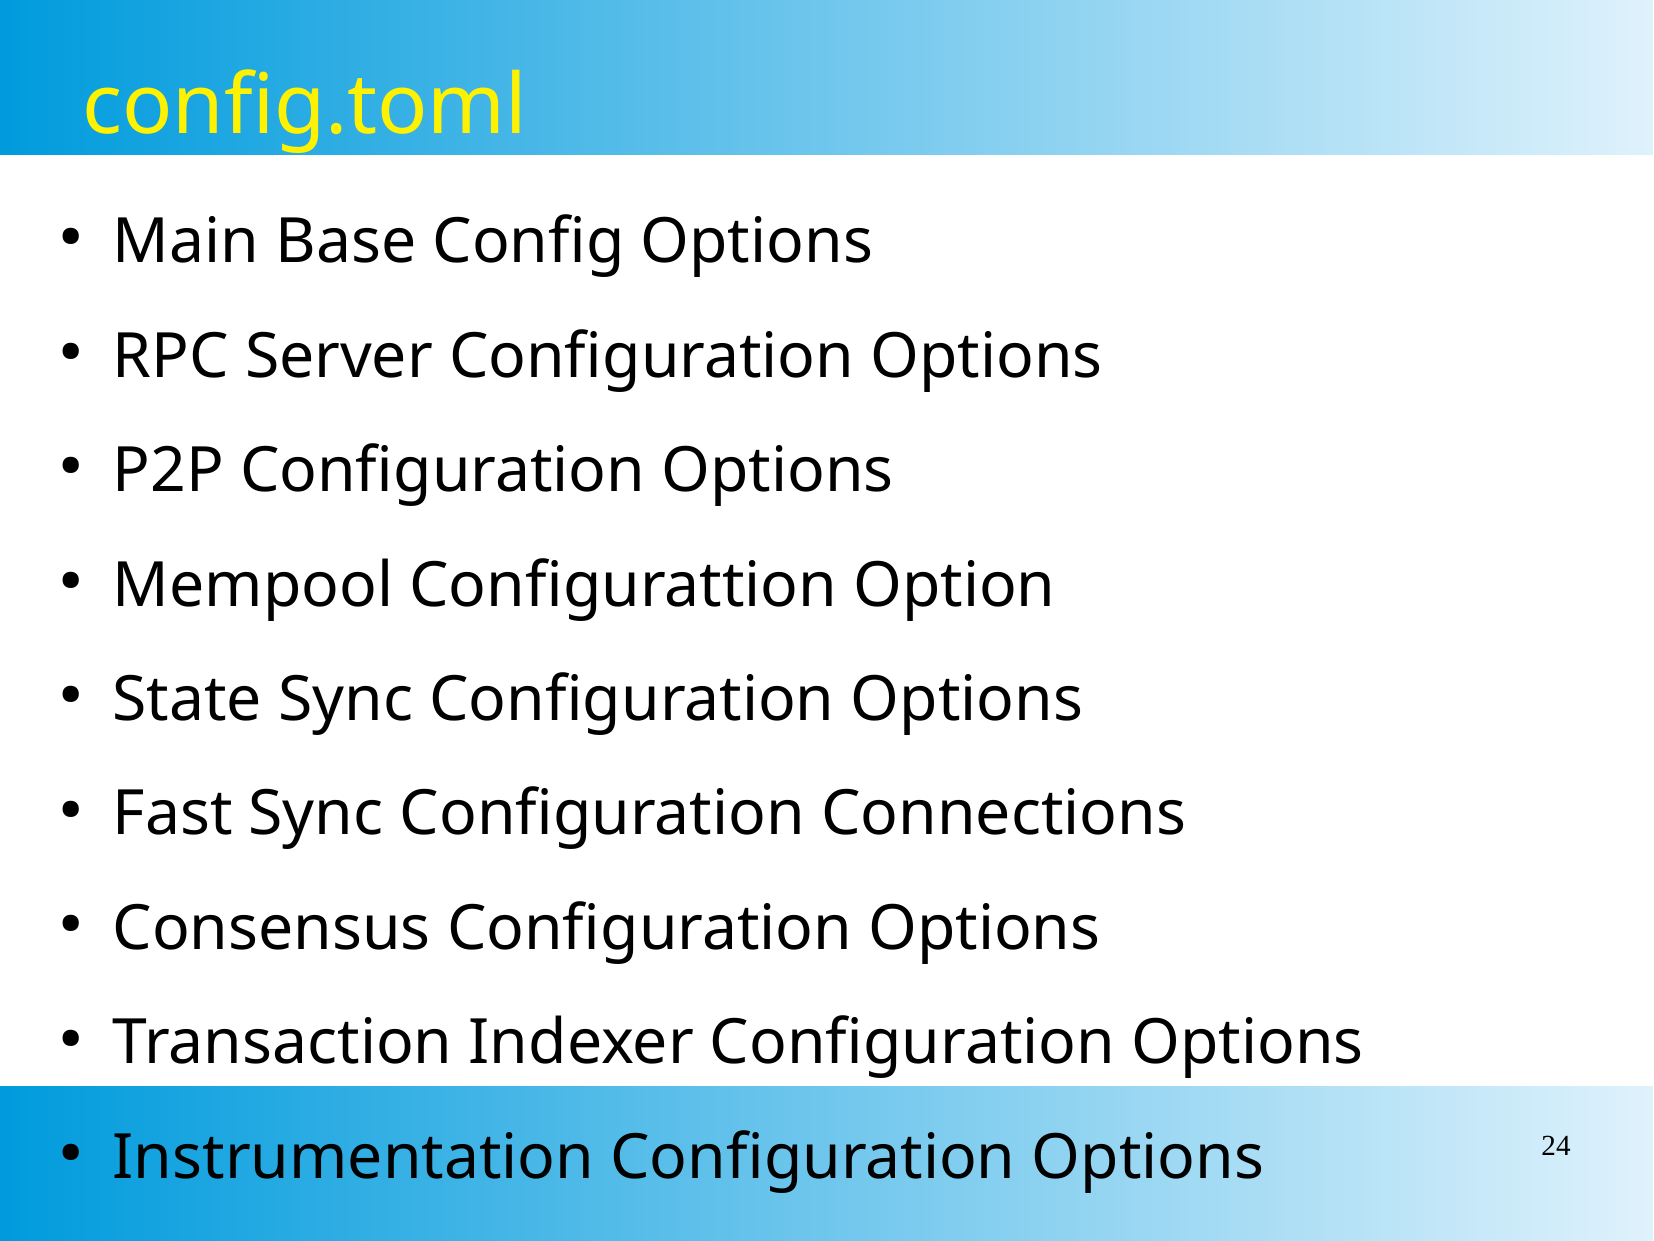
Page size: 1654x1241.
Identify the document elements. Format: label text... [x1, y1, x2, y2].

title config.toml [82, 49, 1571, 155]
list Main Base Config Options RPC Server Configuration Options P2P Configuration Options Mempool Configurattion Option State Sync Configuration Options Fast Sync Configuration Connections Consensus Configuration Options Transaction Indexer Configuration Options Instrumentation Configuration Options [41, 195, 1531, 1111]
